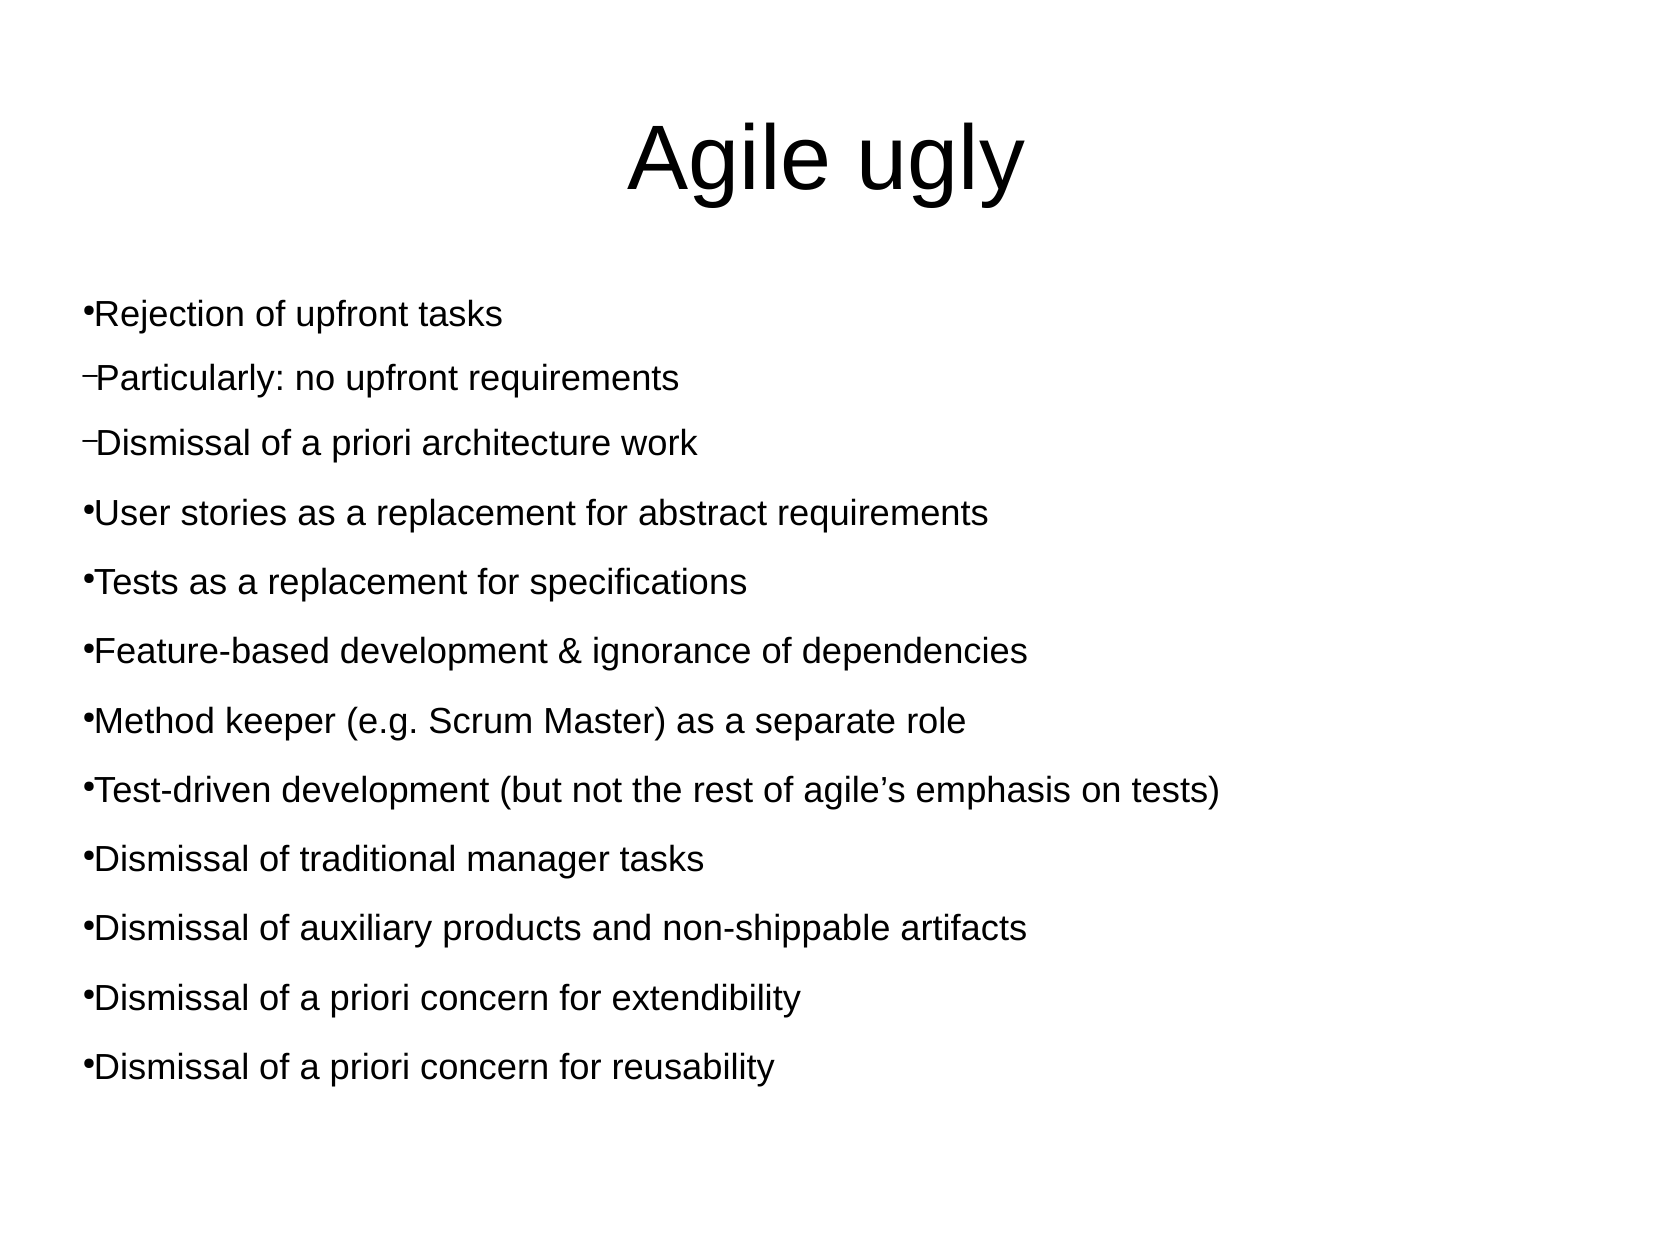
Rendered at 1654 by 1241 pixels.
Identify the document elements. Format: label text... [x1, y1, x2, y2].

title Agile ugly [82, 49, 1571, 257]
list Rejection of upfront tasks Particularly: no upfront requirements Dismissal of a priori architecture work User stories as a replacement for abstract requirements Tests as a replacement for specifications Feature-based development & ignorance of dependencies Method keeper (e.g. Scrum Master) as a separate role Test-driven development (but not the rest of agile’s emphasis on tests) Dismissal of traditional manager tasks Dismissal of auxiliary products and non-shippable artifacts Dismissal of a priori concern for extendibility Dismissal of a priori concern for reusability [82, 290, 1571, 1087]
